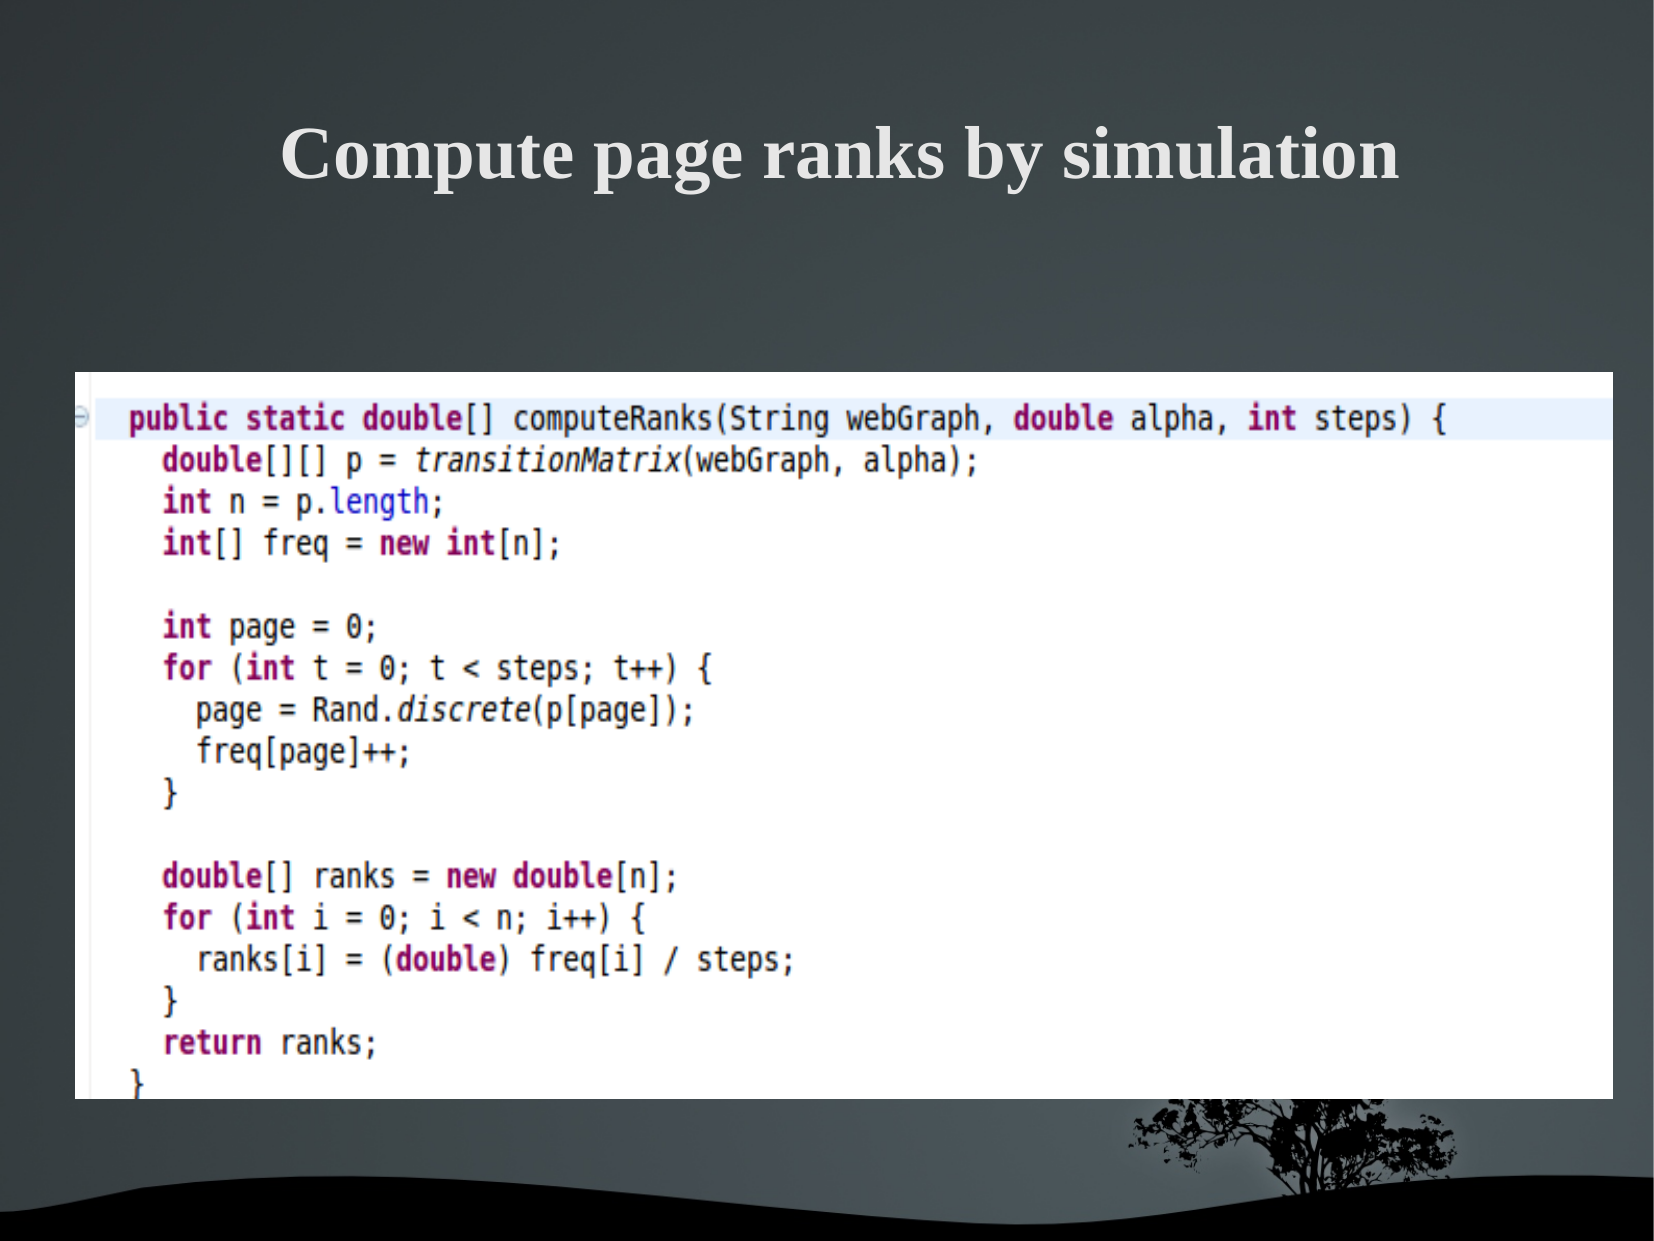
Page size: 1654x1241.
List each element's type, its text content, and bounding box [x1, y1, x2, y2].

title Compute page ranks by simulation [82, 49, 1571, 257]
picture [0, 0, 1654, 1241]
